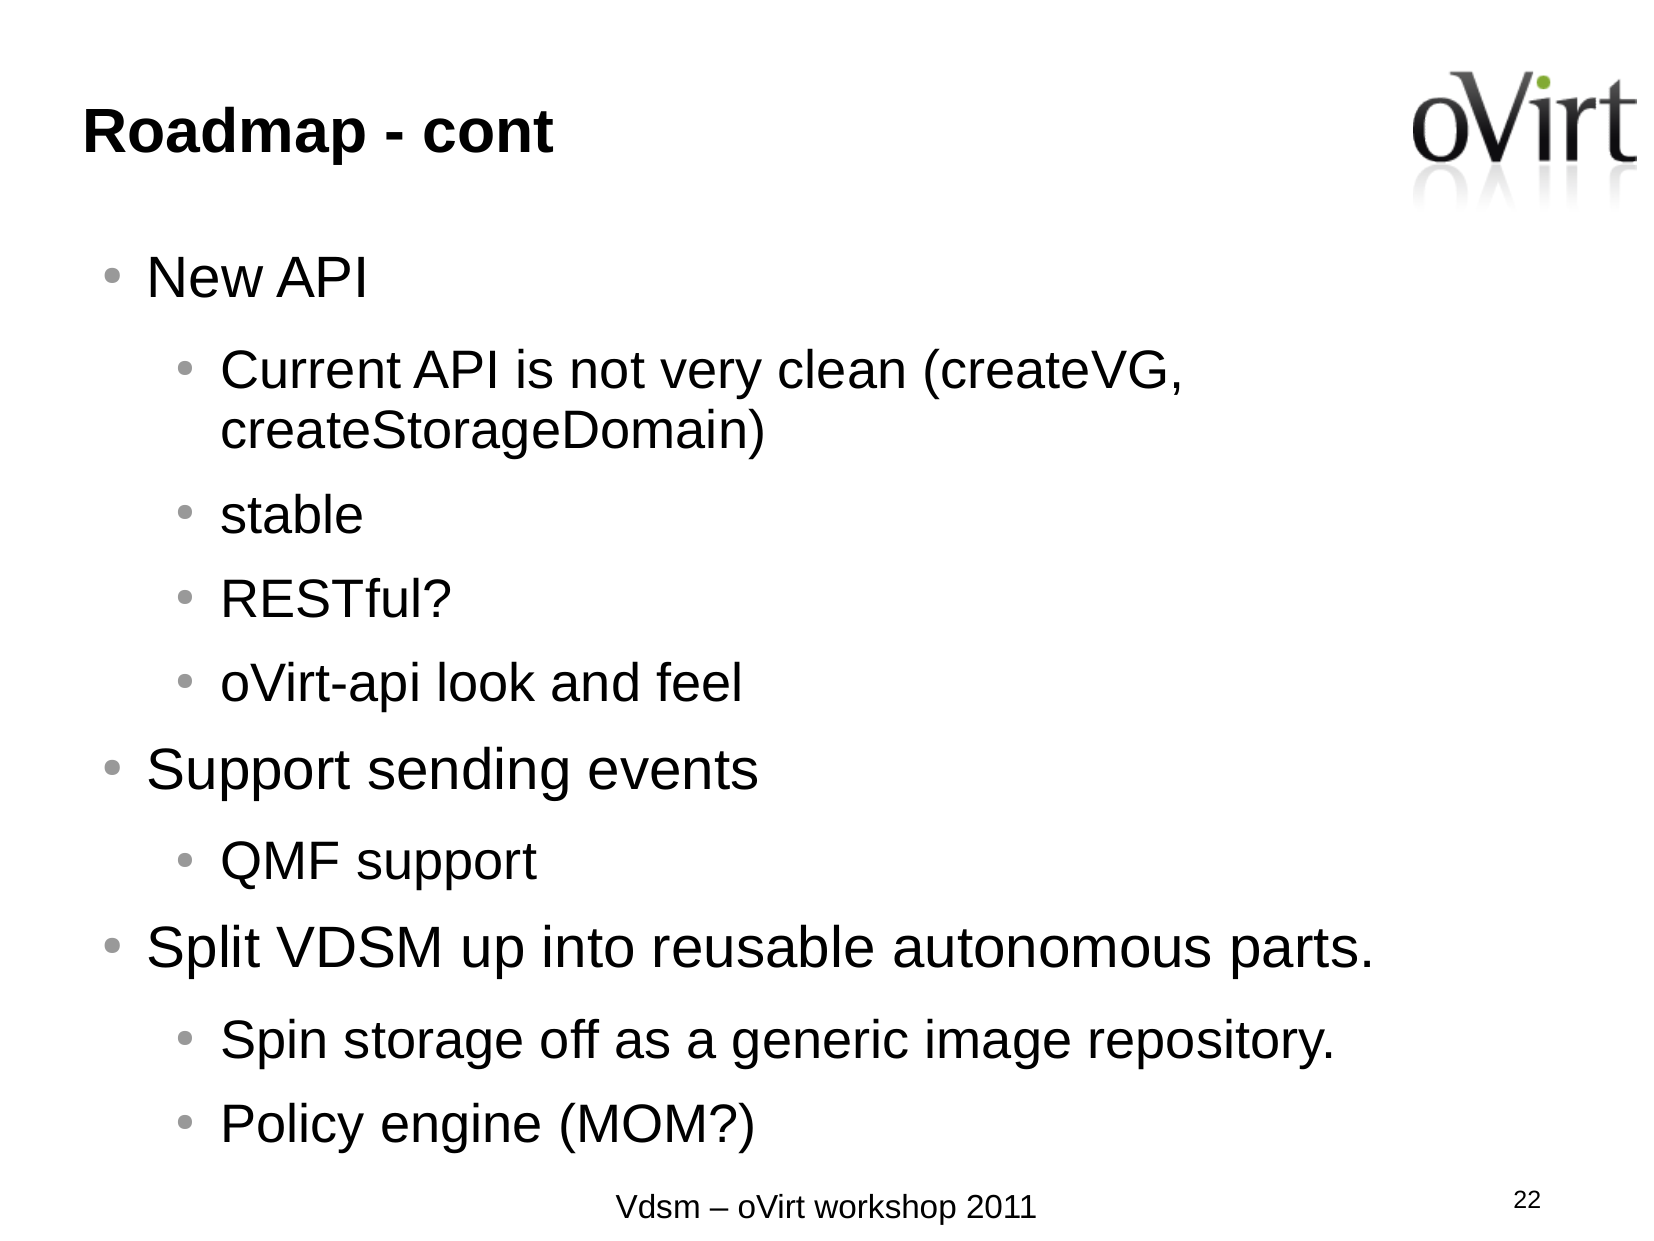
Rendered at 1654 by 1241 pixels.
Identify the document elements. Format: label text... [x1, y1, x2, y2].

picture [1571, 63, 1637, 212]
list New API Current API is not very clean (createVG, createStorageDomain) stable RESTful? oVirt-api look and feel Support sending events QMF support Split VDSM up into reusable autonomous parts. Spin storage off as a generic image repository. Policy engine (MOM?) [86, 244, 1576, 1155]
title Roadmap - cont [82, 37, 1571, 226]
